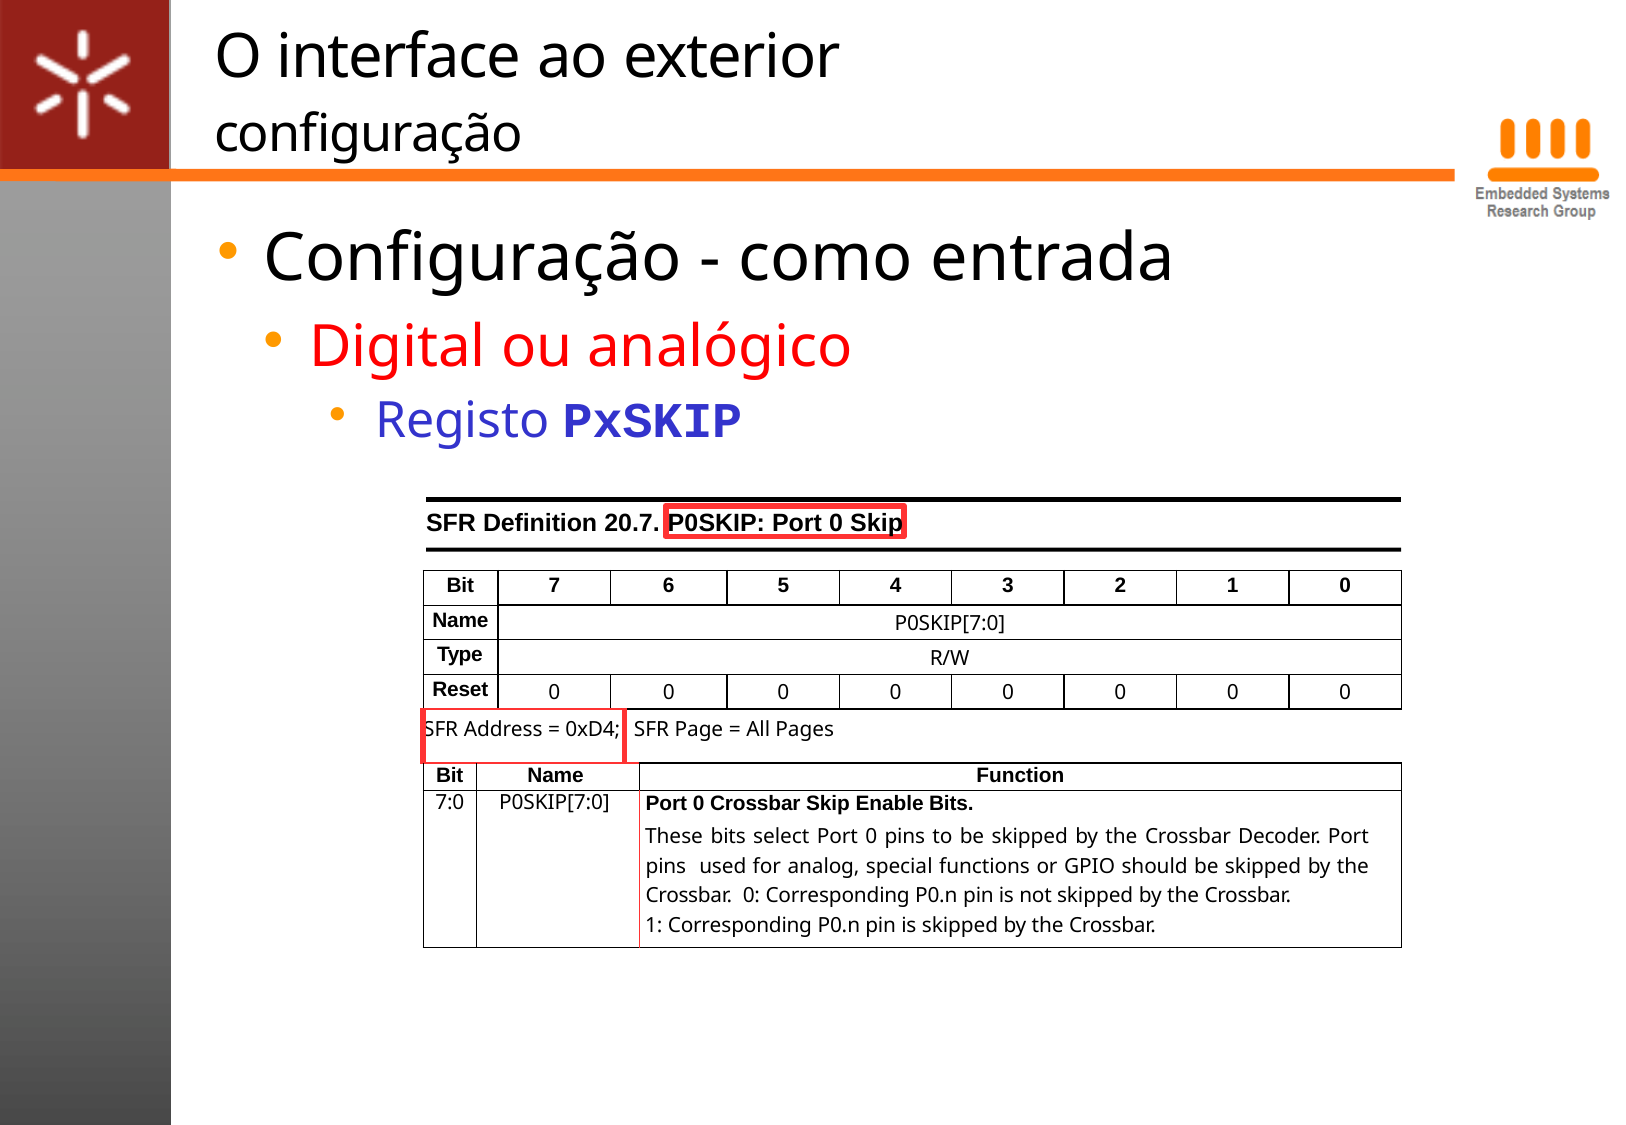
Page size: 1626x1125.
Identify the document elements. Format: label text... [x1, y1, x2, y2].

text_box [426, 547, 1402, 552]
text_box SFR Definition 20.7. [424, 504, 663, 537]
table_cell Name [477, 764, 639, 790]
table_header 6 [611, 571, 726, 604]
table_header 7 [499, 571, 610, 604]
table_header 2 [1065, 571, 1176, 604]
table_cell SFR Address = 0xD4; [426, 710, 622, 762]
table_header Bit [424, 571, 497, 605]
table_cell R/W [499, 640, 1401, 674]
table_cell 0 [611, 675, 726, 708]
table_cell Bit [424, 764, 476, 790]
table_cell Reset [424, 675, 497, 708]
title O interface ao exterior configuração [212, 16, 1004, 234]
table_cell 0 [1290, 675, 1401, 708]
text_box Configuração - como entrada Digital ou analógico Registo PxSKIP [214, 196, 1347, 448]
table_cell Name [424, 606, 497, 639]
table_header 5 [728, 571, 839, 604]
table_cell Type [424, 640, 497, 674]
table_cell 0 [1065, 675, 1176, 708]
picture [0, 182, 171, 1125]
table_cell P0SKIP[7:0] [499, 606, 1401, 639]
table_cell Port 0 Crossbar Skip Enable Bits. These bits select Port 0 pins to be skipped by the Crossbar Decoder. Port pins used for analog, special functions or GPIO should be skipped by the Crossbar. 0: Corresponding P0.n pin is not skipped by the Crossbar. 1: Corresponding P0.n pin is skipped by the Crossbar. [640, 791, 1401, 947]
table_cell 0 [1177, 675, 1288, 708]
table_cell 0 [840, 675, 951, 708]
table_cell Function [640, 764, 1401, 790]
table_cell 0 [728, 675, 839, 708]
table_header 3 [952, 571, 1063, 604]
table_header 4 [840, 571, 951, 604]
table_header 0 [1290, 571, 1401, 604]
table_cell 0 [499, 675, 610, 708]
picture [1475, 118, 1610, 220]
table_cell 7:0 [424, 791, 476, 947]
table_cell P0SKIP[7:0] [477, 791, 639, 947]
table_header 1 [1177, 571, 1288, 604]
picture [0, 0, 171, 169]
table_cell 0 [952, 675, 1063, 708]
text_box P0SKIP: Port 0 Skip [665, 505, 904, 537]
table_cell SFR Page = All Pages [627, 710, 1401, 762]
